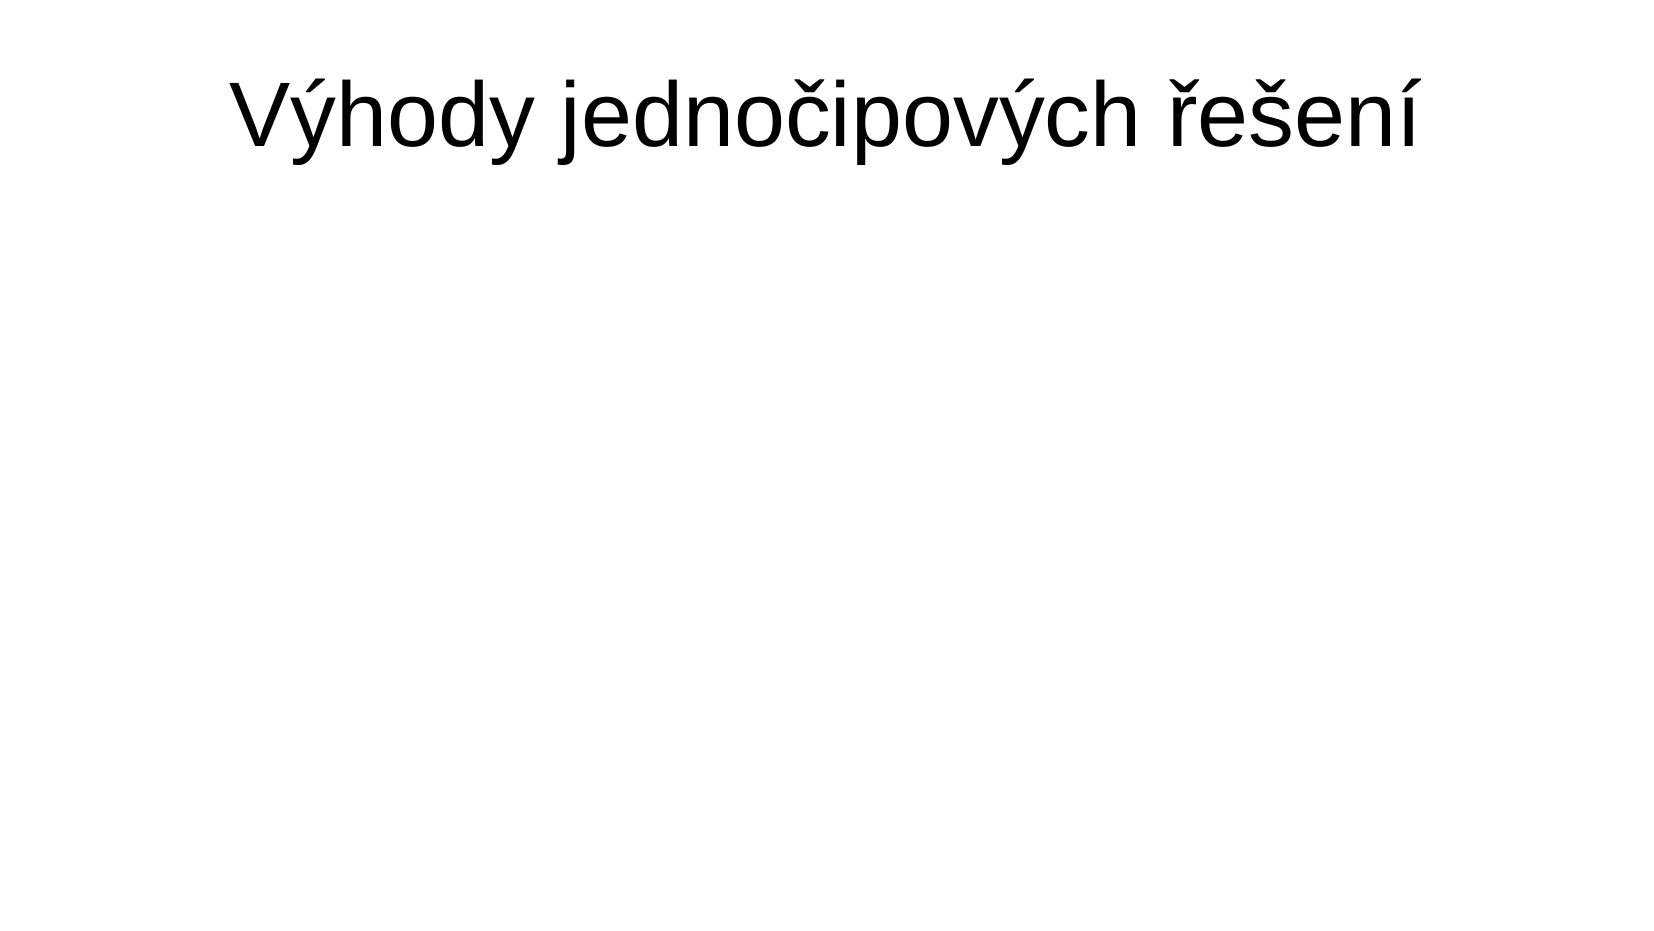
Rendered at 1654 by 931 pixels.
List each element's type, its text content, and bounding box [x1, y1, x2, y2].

title Výhody jednočipových řešení [82, 37, 1571, 193]
